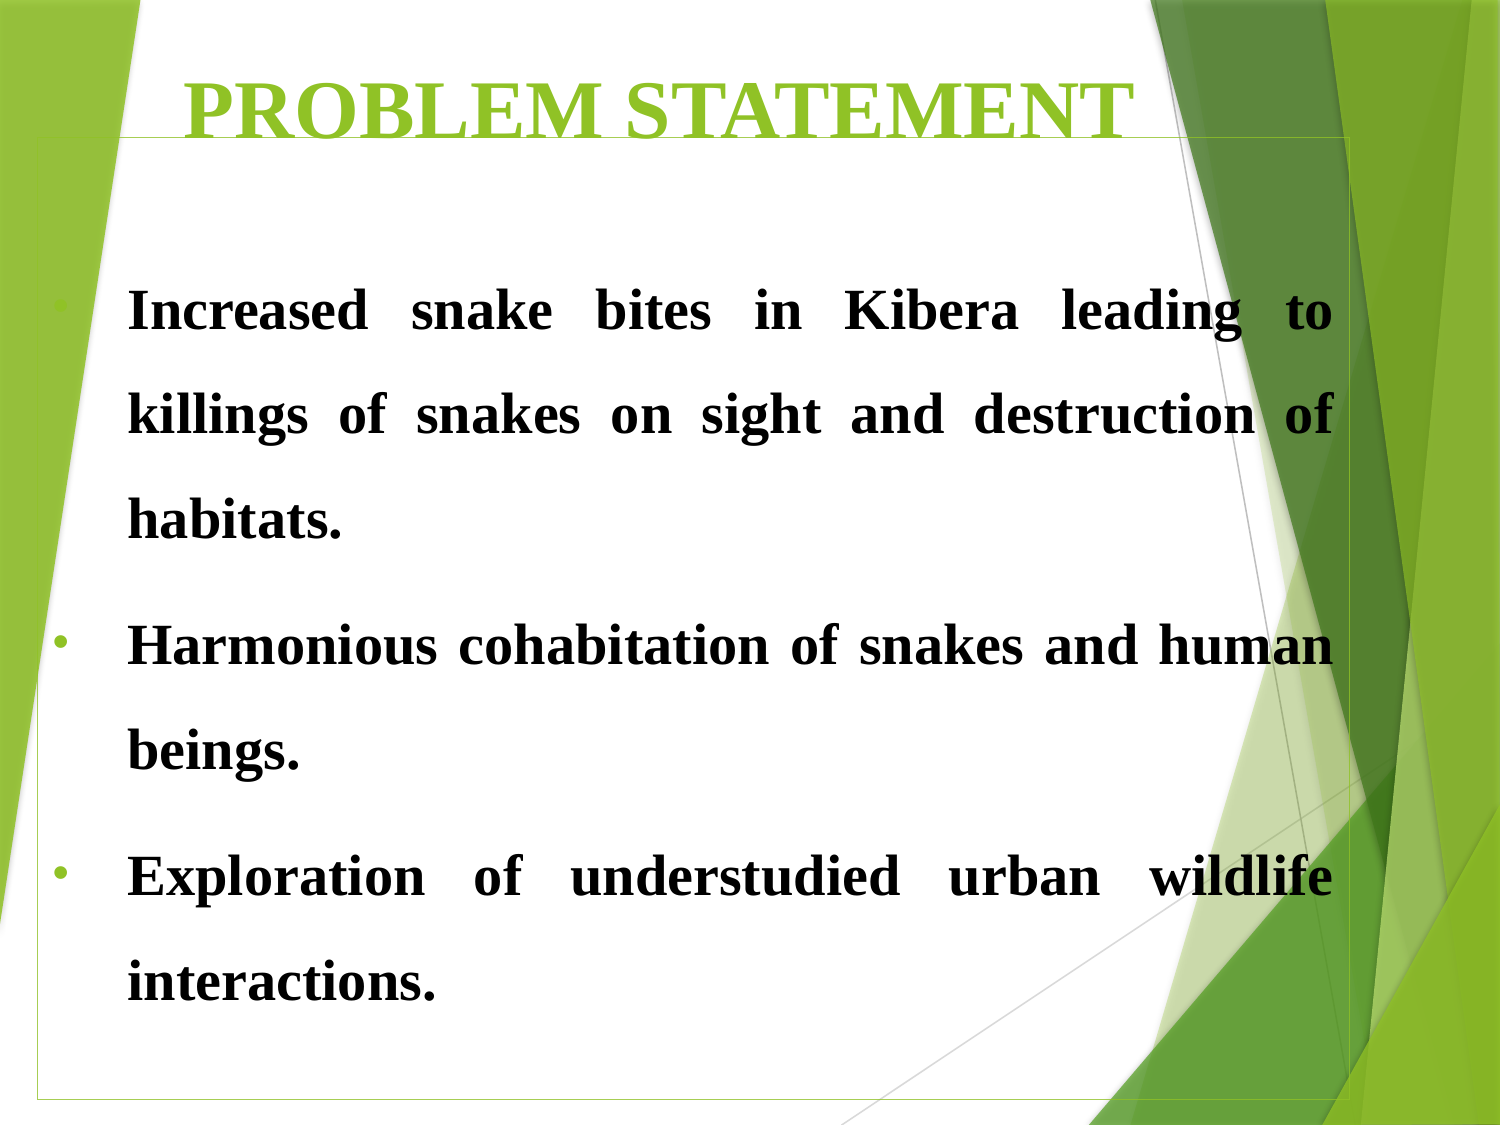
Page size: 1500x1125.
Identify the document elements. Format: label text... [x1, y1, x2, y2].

subtitle Increased snake bites in Kibera leading to killings of snakes on sight and destruction of habitats. Harmonious cohabitation of snakes and human beings. Exploration of understudied urban wildlife interactions. [37, 137, 1350, 1100]
title PROBLEM STATEMENT [150, 0, 1150, 137]
